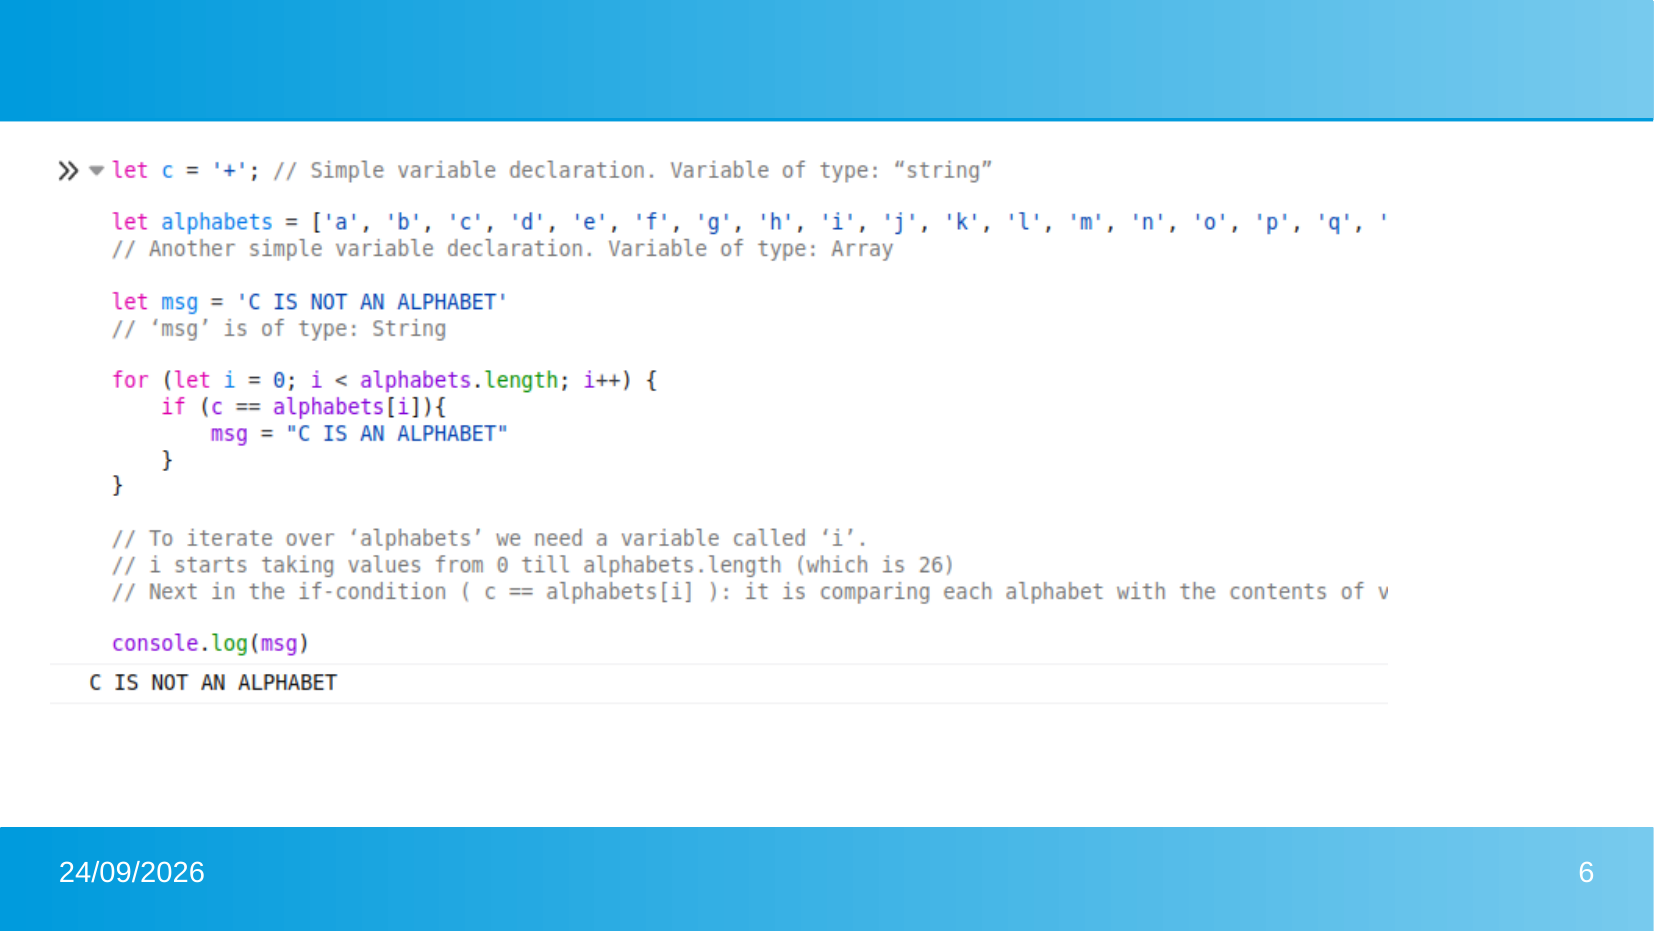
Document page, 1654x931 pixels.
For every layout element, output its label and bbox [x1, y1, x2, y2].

picture [50, 153, 1388, 709]
